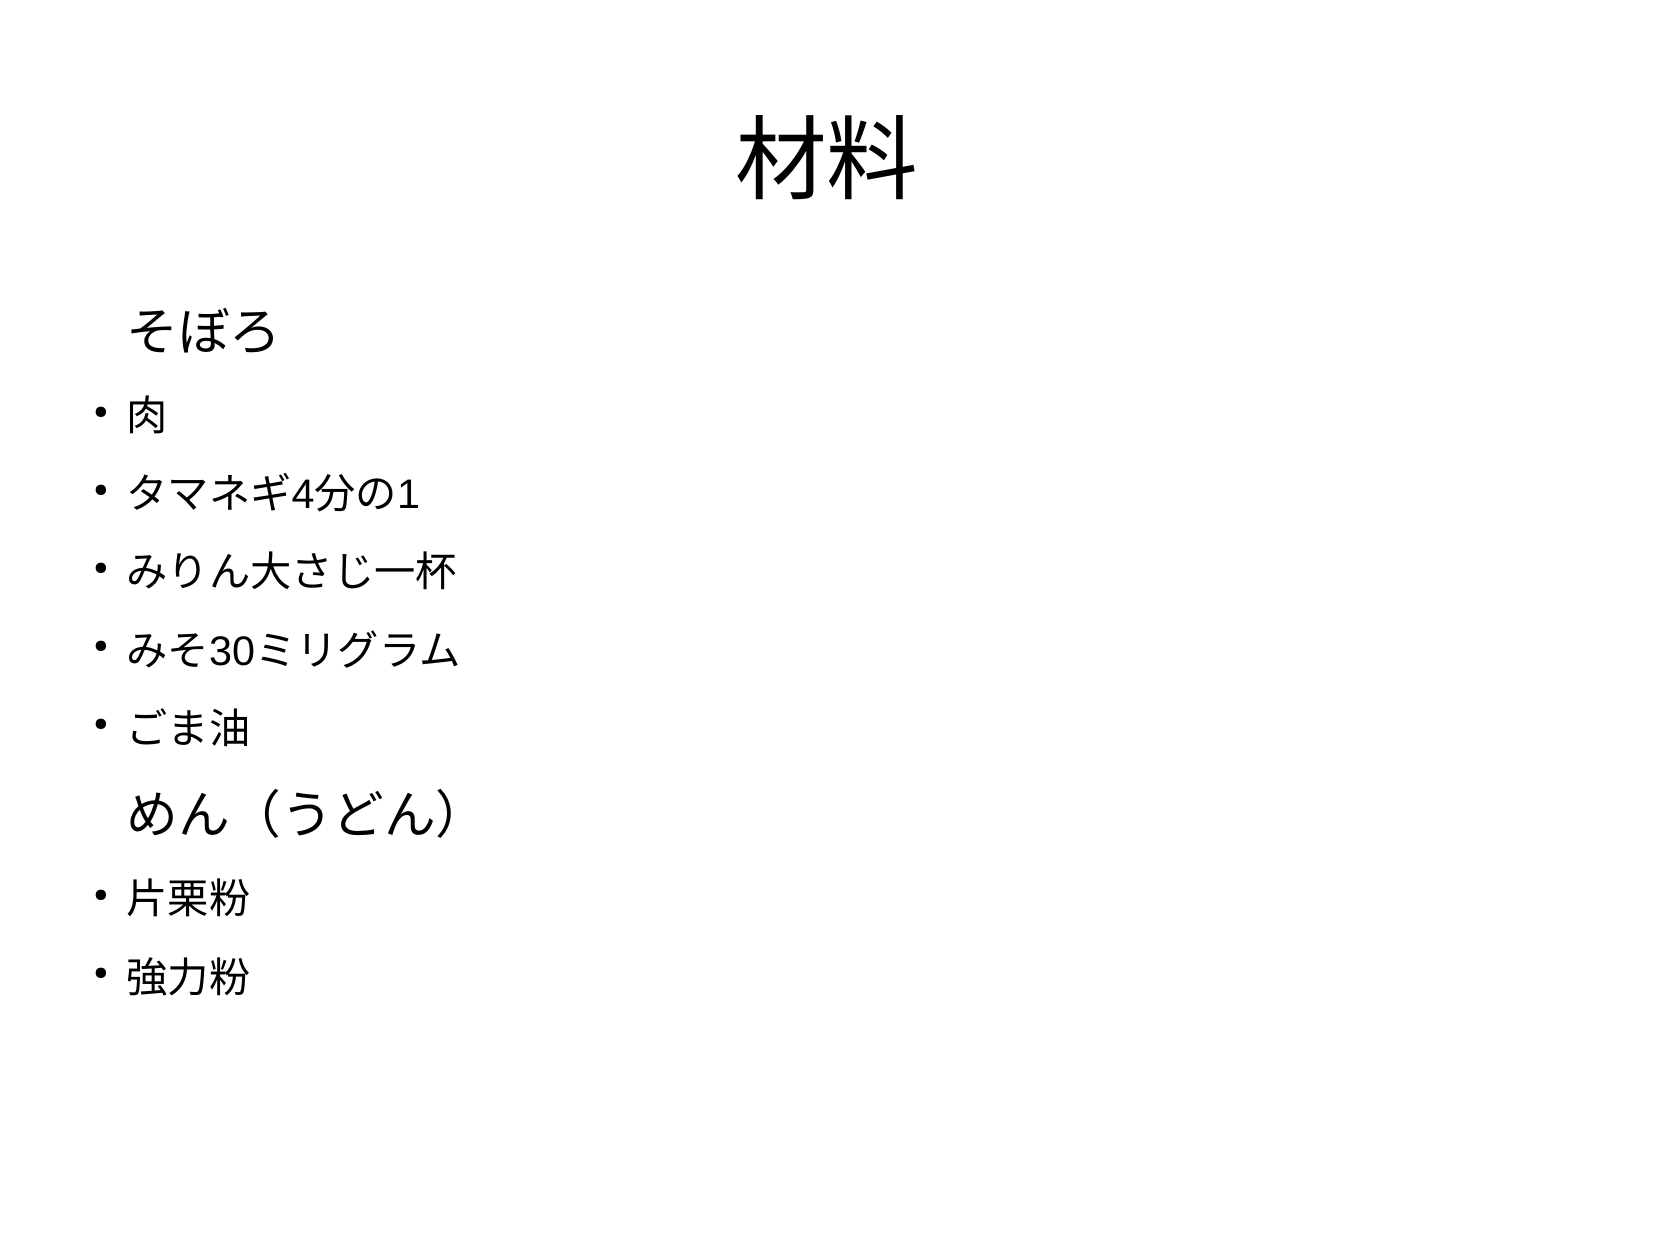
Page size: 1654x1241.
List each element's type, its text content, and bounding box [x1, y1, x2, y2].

list そぼろ 肉 タマネギ4分の1 みりん大さじ一杯 みそ30ミリグラム ごま油 めん（うどん） 片栗粉 強力粉 [82, 290, 1571, 1010]
title 材料 [82, 49, 1571, 257]
